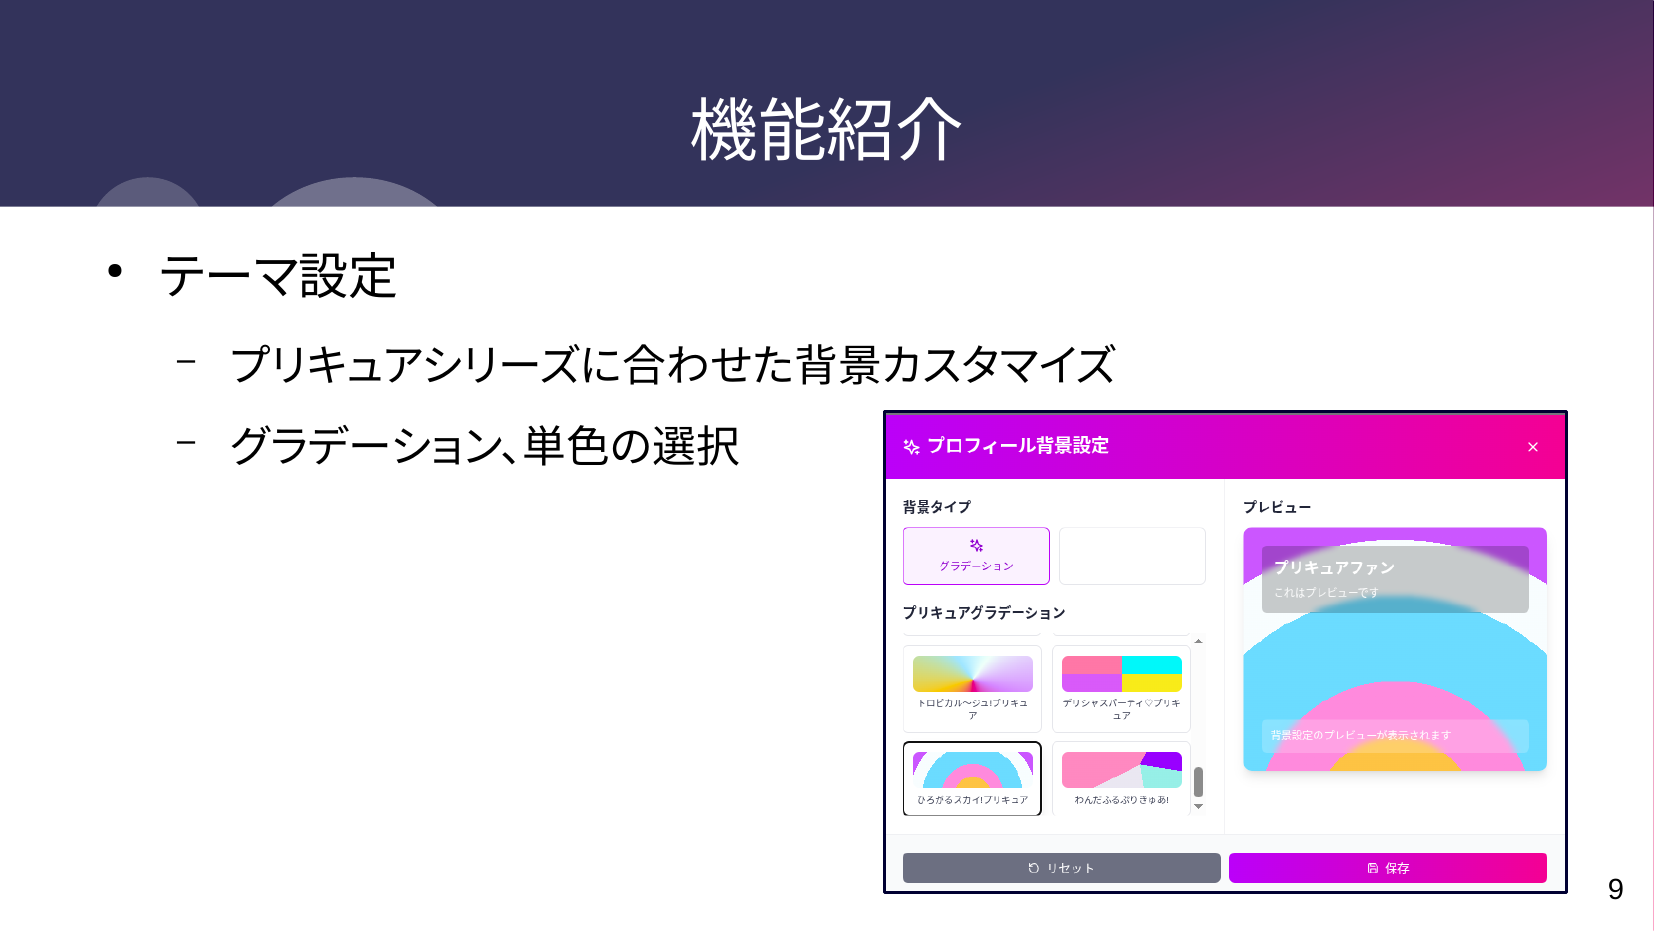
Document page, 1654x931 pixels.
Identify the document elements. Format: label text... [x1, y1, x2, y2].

picture [885, 413, 1565, 892]
list テーマ設定 プリキュアシリーズに合わせた背景カスタマイズ グラデーション、単色の選択 [88, 236, 1565, 827]
title 機能紹介 [88, 44, 1565, 207]
